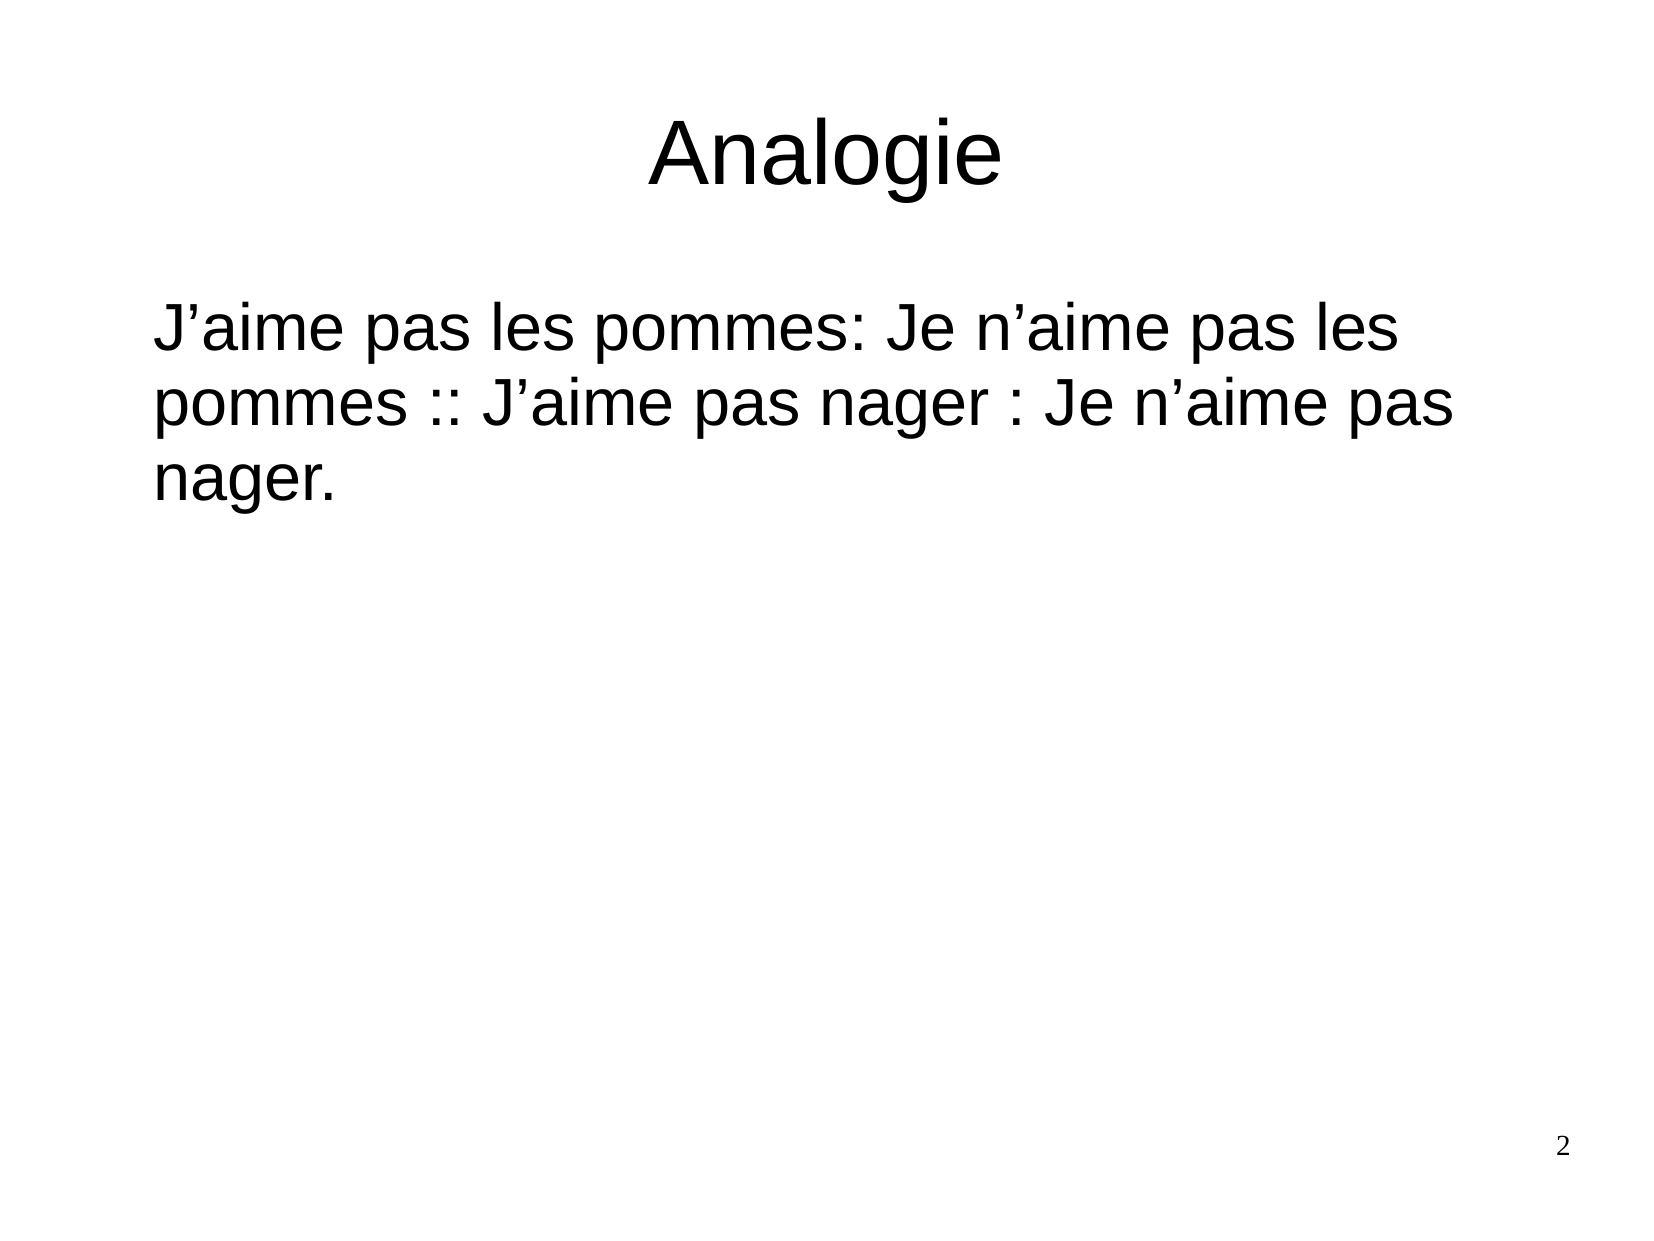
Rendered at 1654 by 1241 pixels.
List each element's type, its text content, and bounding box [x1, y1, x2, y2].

title Analogie [82, 49, 1571, 257]
list J’aime pas les pommes: Je n’aime pas les pommes :: J’aime pas nager : Je n’aime pas nager. [82, 290, 1571, 1010]
